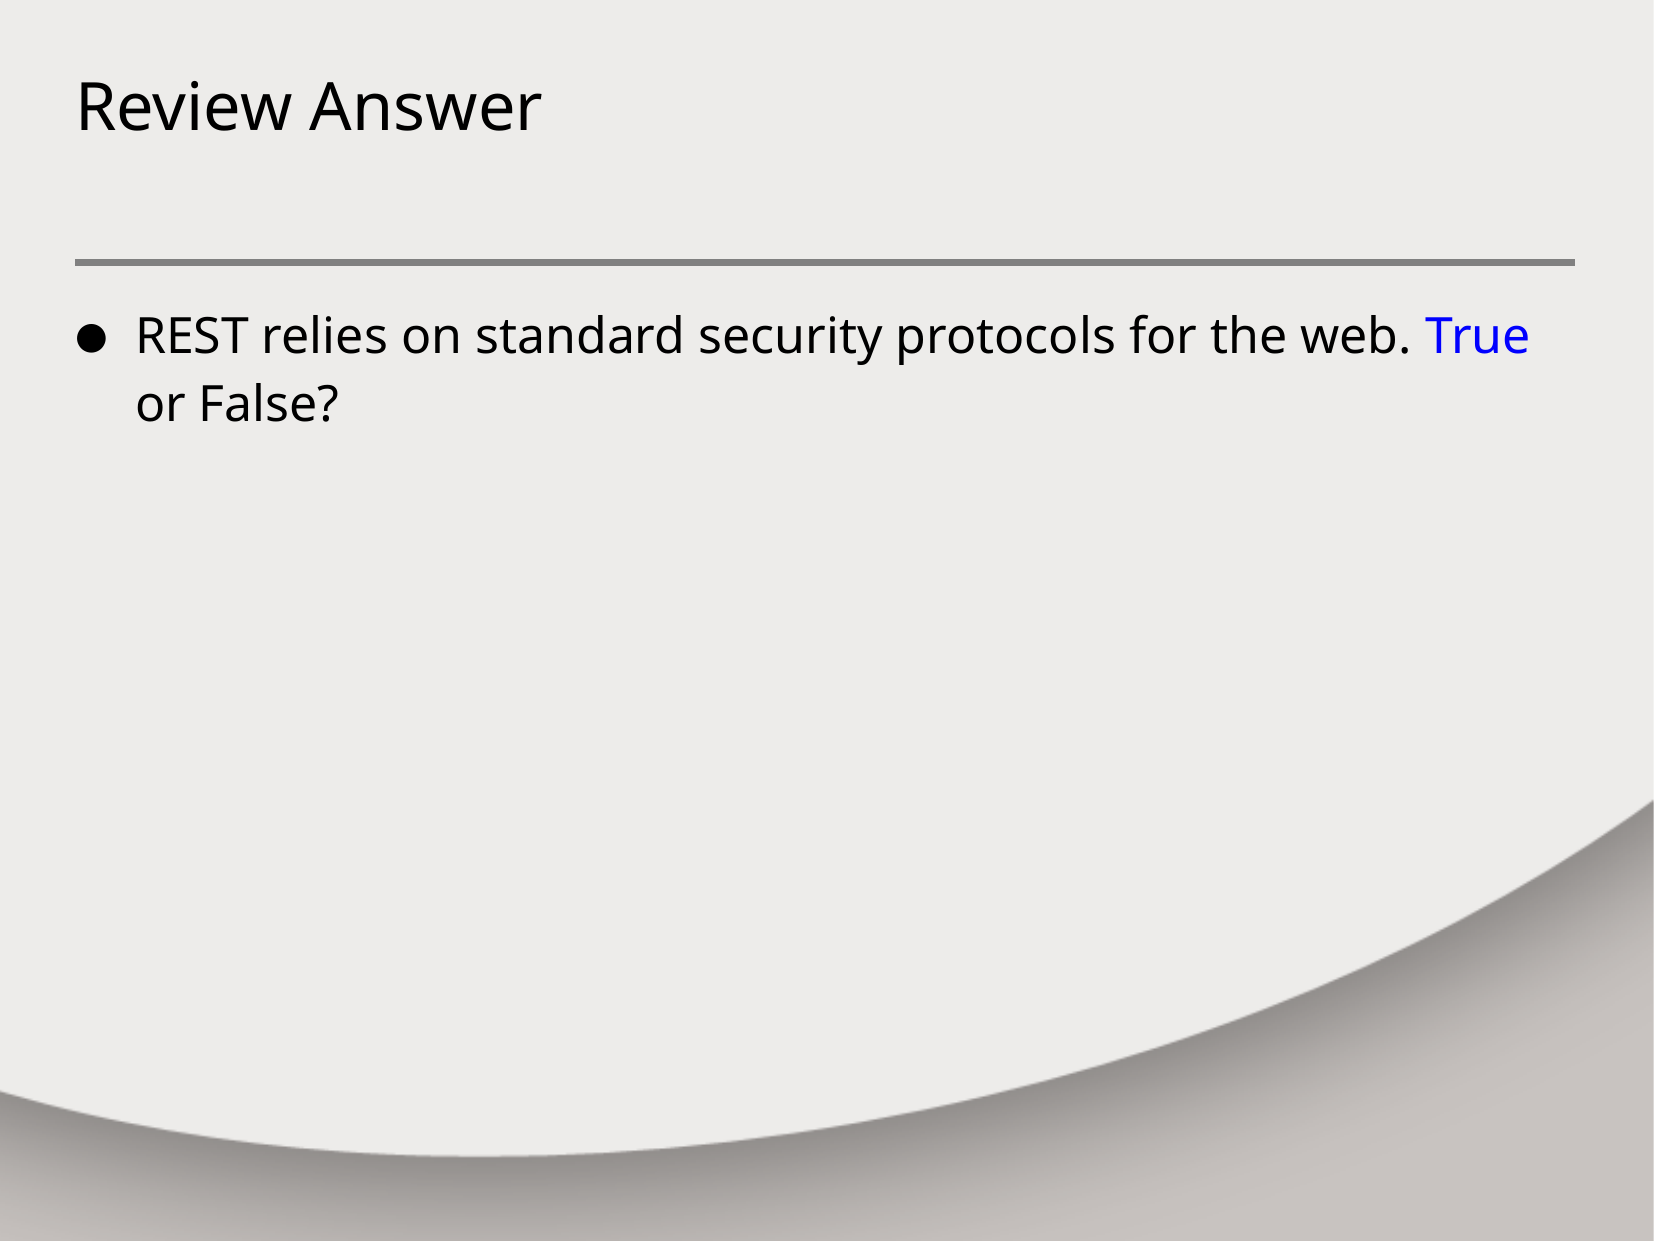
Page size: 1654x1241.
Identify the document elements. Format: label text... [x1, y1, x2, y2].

picture [0, 0, 1654, 1241]
title Review Answer [75, 75, 1576, 226]
list REST relies on standard security protocols for the web. True or False? [75, 300, 1576, 1163]
